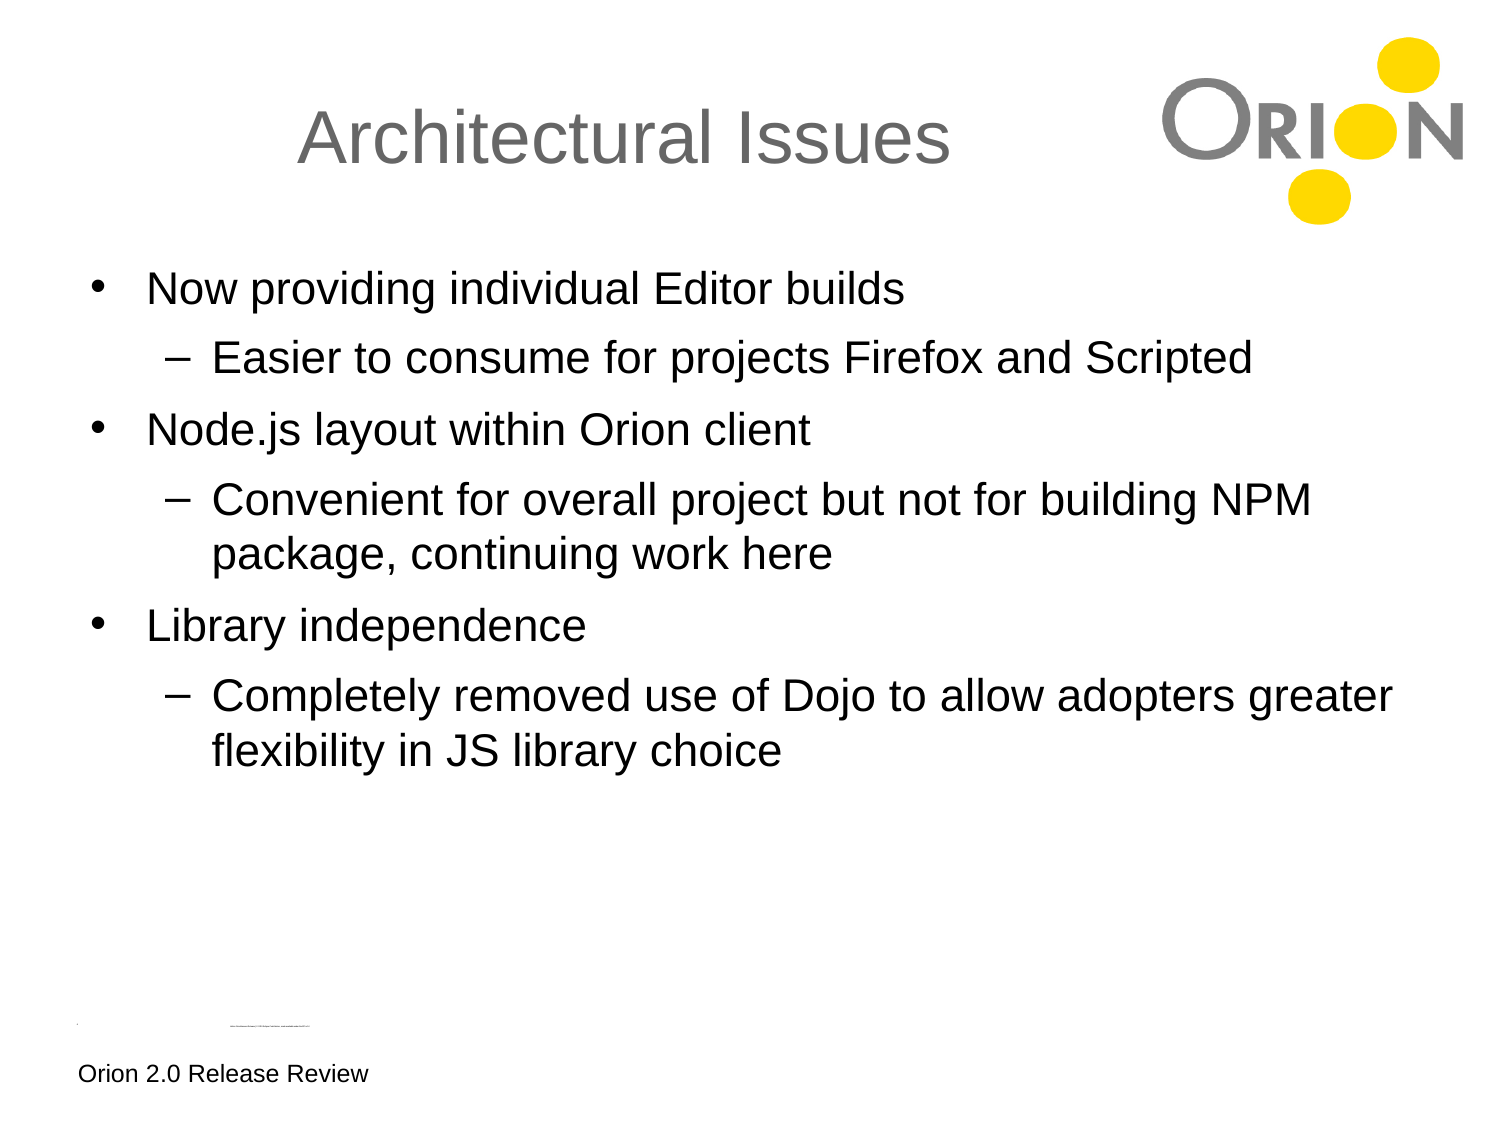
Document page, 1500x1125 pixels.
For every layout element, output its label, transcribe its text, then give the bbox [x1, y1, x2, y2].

picture [1162, 37, 1463, 225]
list Now providing individual Editor builds Easier to consume for projects Firefox and Scripted Node.js layout within Orion client Convenient for overall project but not for building NPM package, continuing work here Library independence Completely removed use of Dojo to allow adopters greater flexibility in JS library choice [75, 262, 1463, 1006]
title Architectural Issues [74, 45, 1176, 233]
